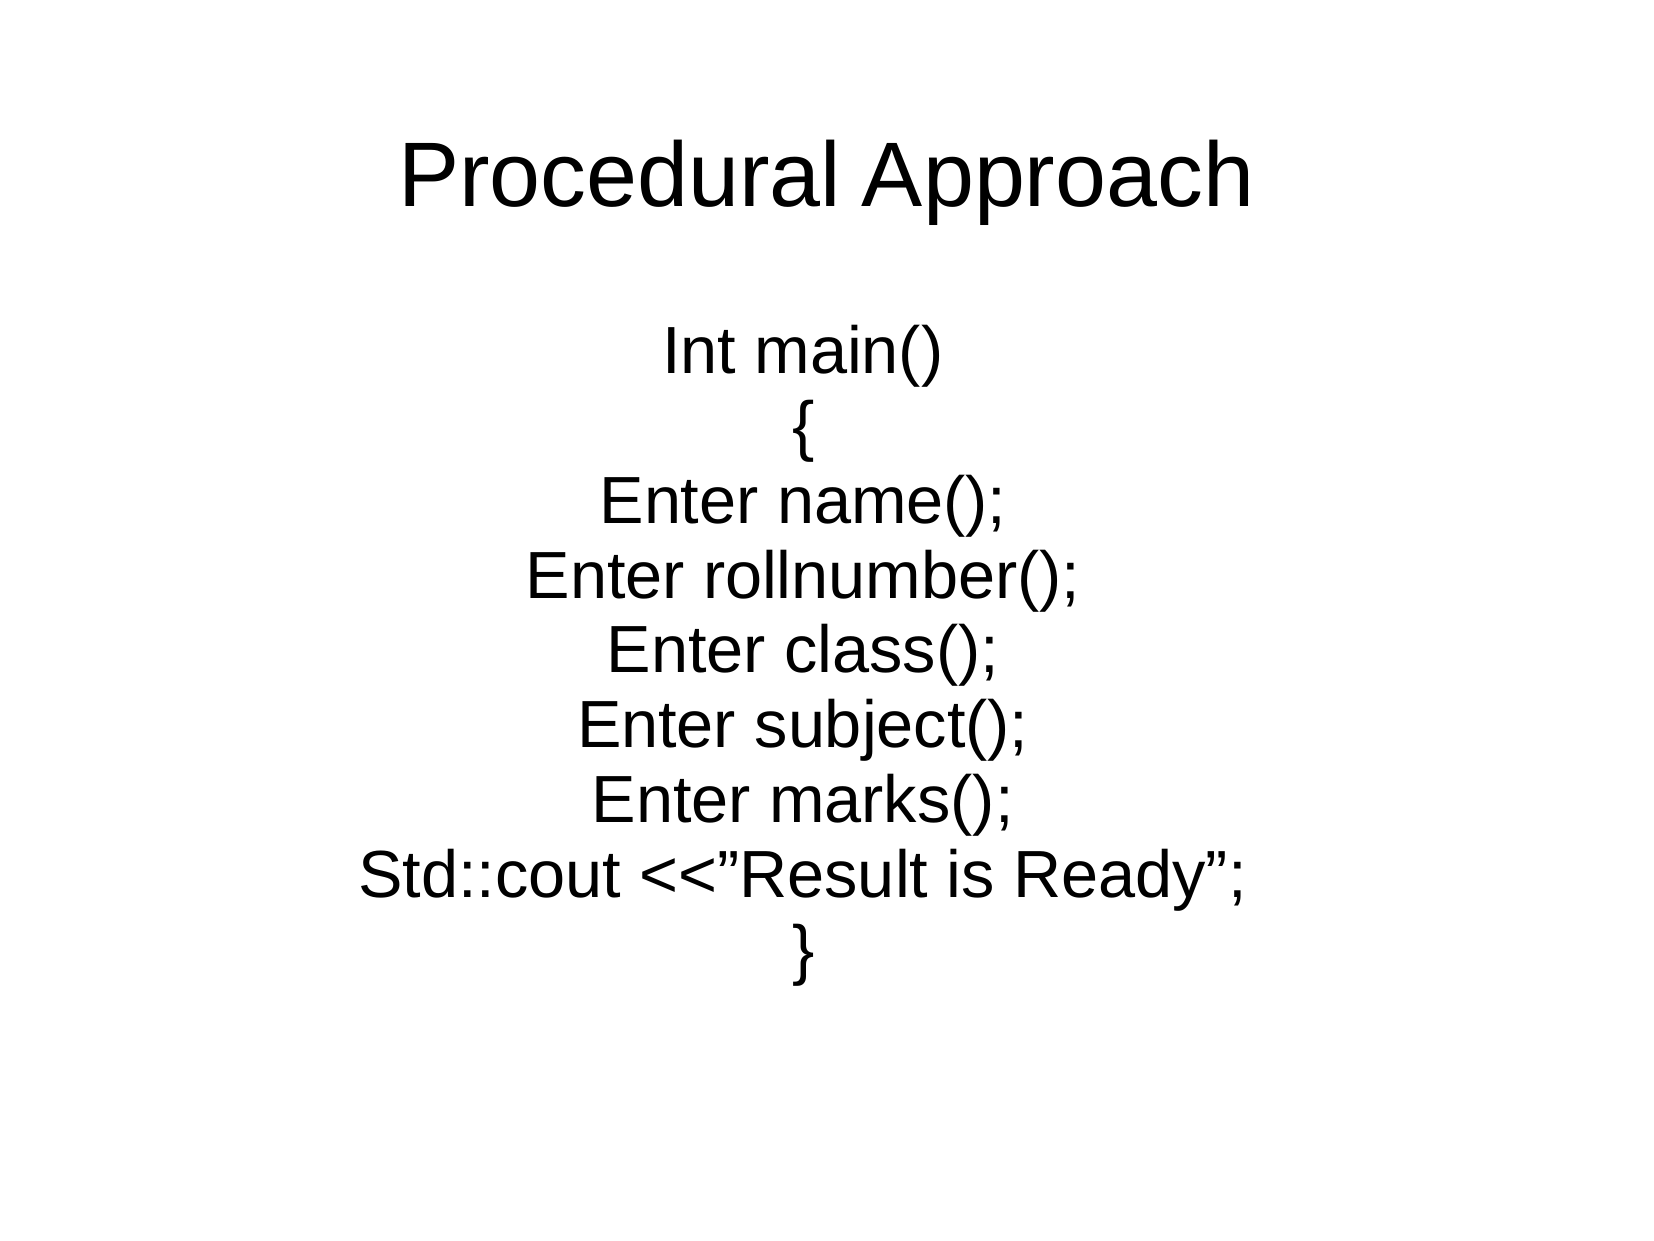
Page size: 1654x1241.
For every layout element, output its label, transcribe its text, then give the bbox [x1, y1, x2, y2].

subtitle Int main() { Enter name(); Enter rollnumber(); Enter class(); Enter subject(); Enter marks(); Std::cout <<”Result is Ready”; } [59, 290, 1548, 1010]
title Procedural Approach [82, 70, 1571, 278]
